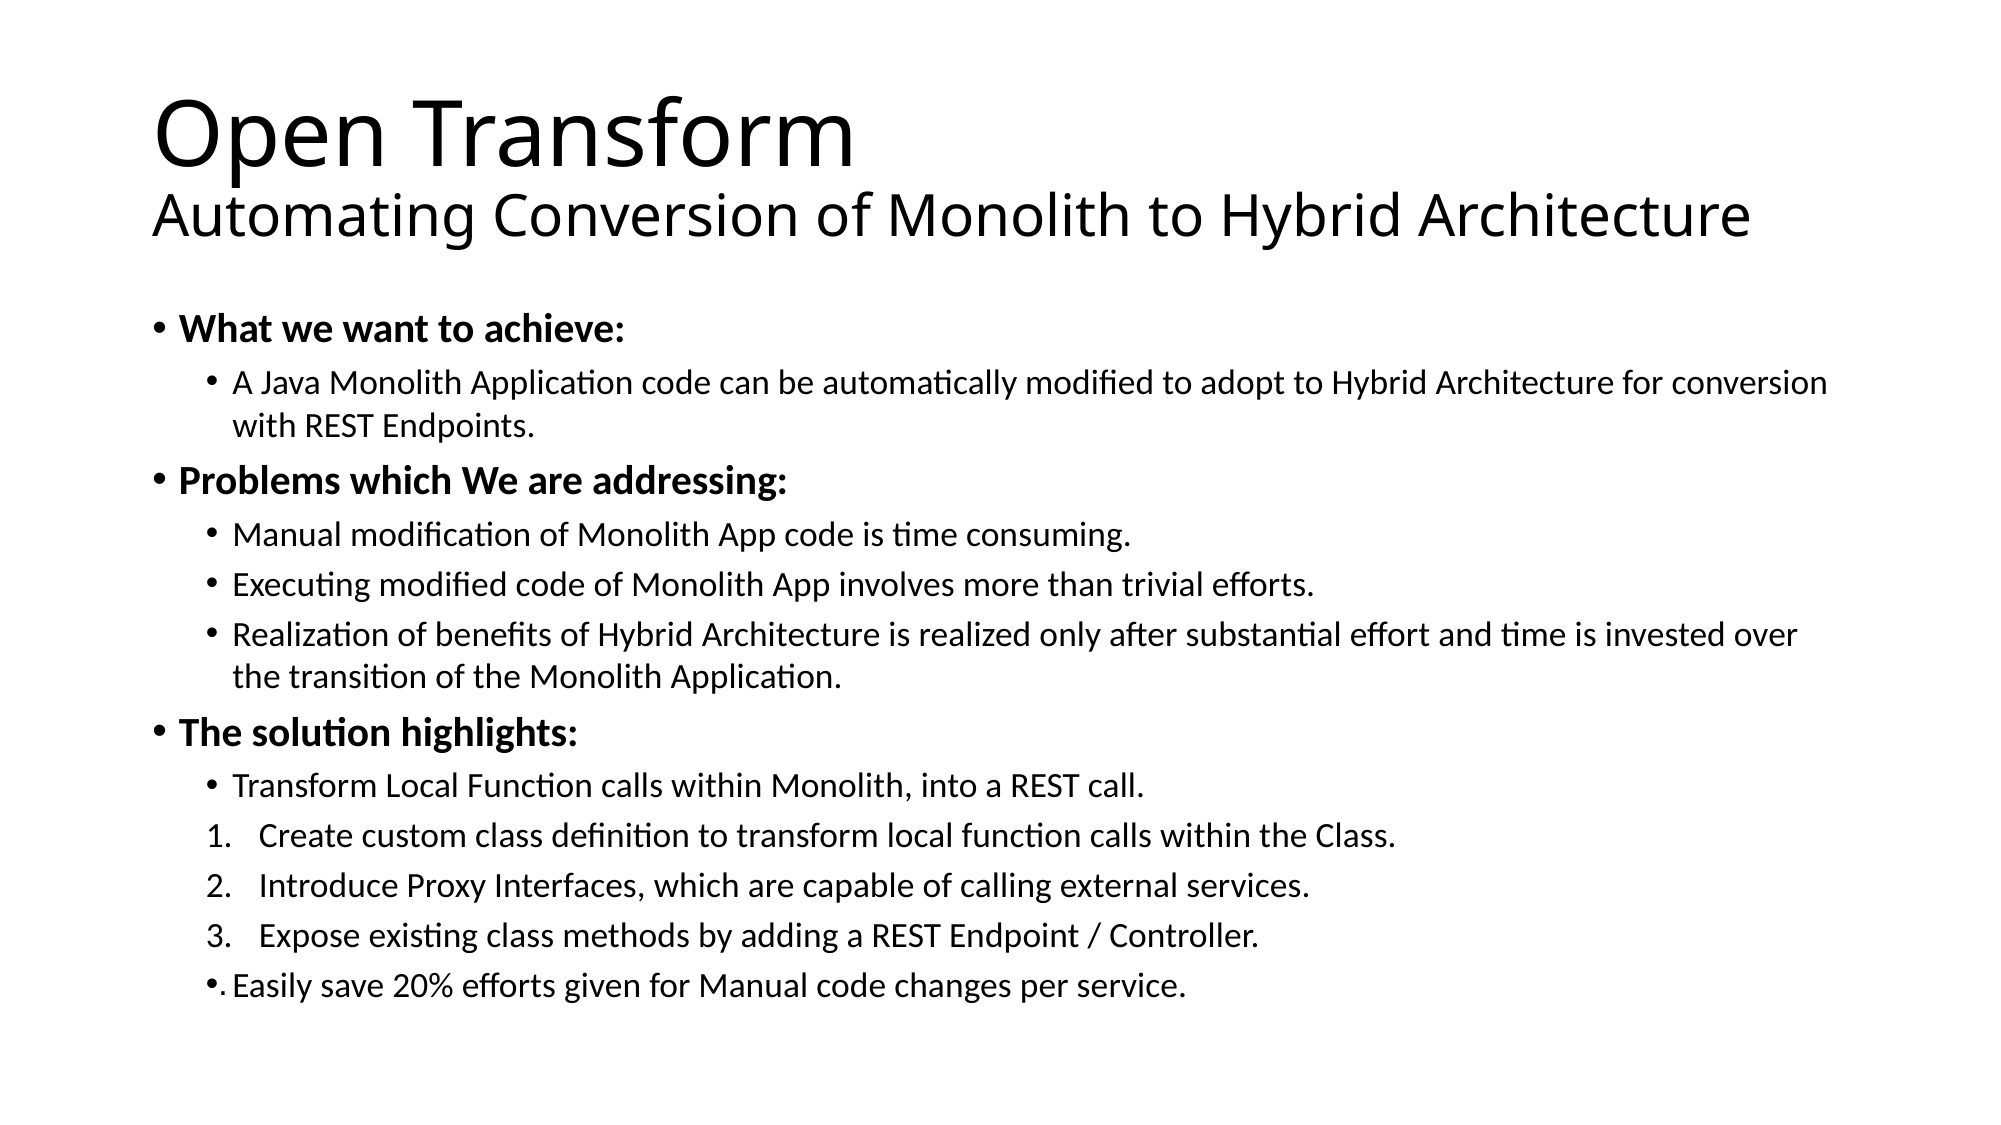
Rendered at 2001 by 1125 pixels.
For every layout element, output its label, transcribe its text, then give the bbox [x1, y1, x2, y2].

list What we want to achieve: A Java Monolith Application code can be automatically modified to adopt to Hybrid Architecture for conversion with REST Endpoints. Problems which We are addressing: Manual modification of Monolith App code is time consuming. Executing modified code of Monolith App involves more than trivial efforts. Realization of benefits of Hybrid Architecture is realized only after substantial effort and time is invested over the transition of the Monolith Application. The solution highlights: Transform Local Function calls within Monolith, into a REST call. Create custom class definition to transform local function calls within the Class. Introduce Proxy Interfaces, which are capable of calling external services. Expose existing class methods by adding a REST Endpoint / Controller. Easily save 20% efforts given for Manual code changes per service. [137, 299, 1863, 1014]
title Open Transform Automating Conversion of Monolith to Hybrid Architecture [137, 59, 1863, 278]
